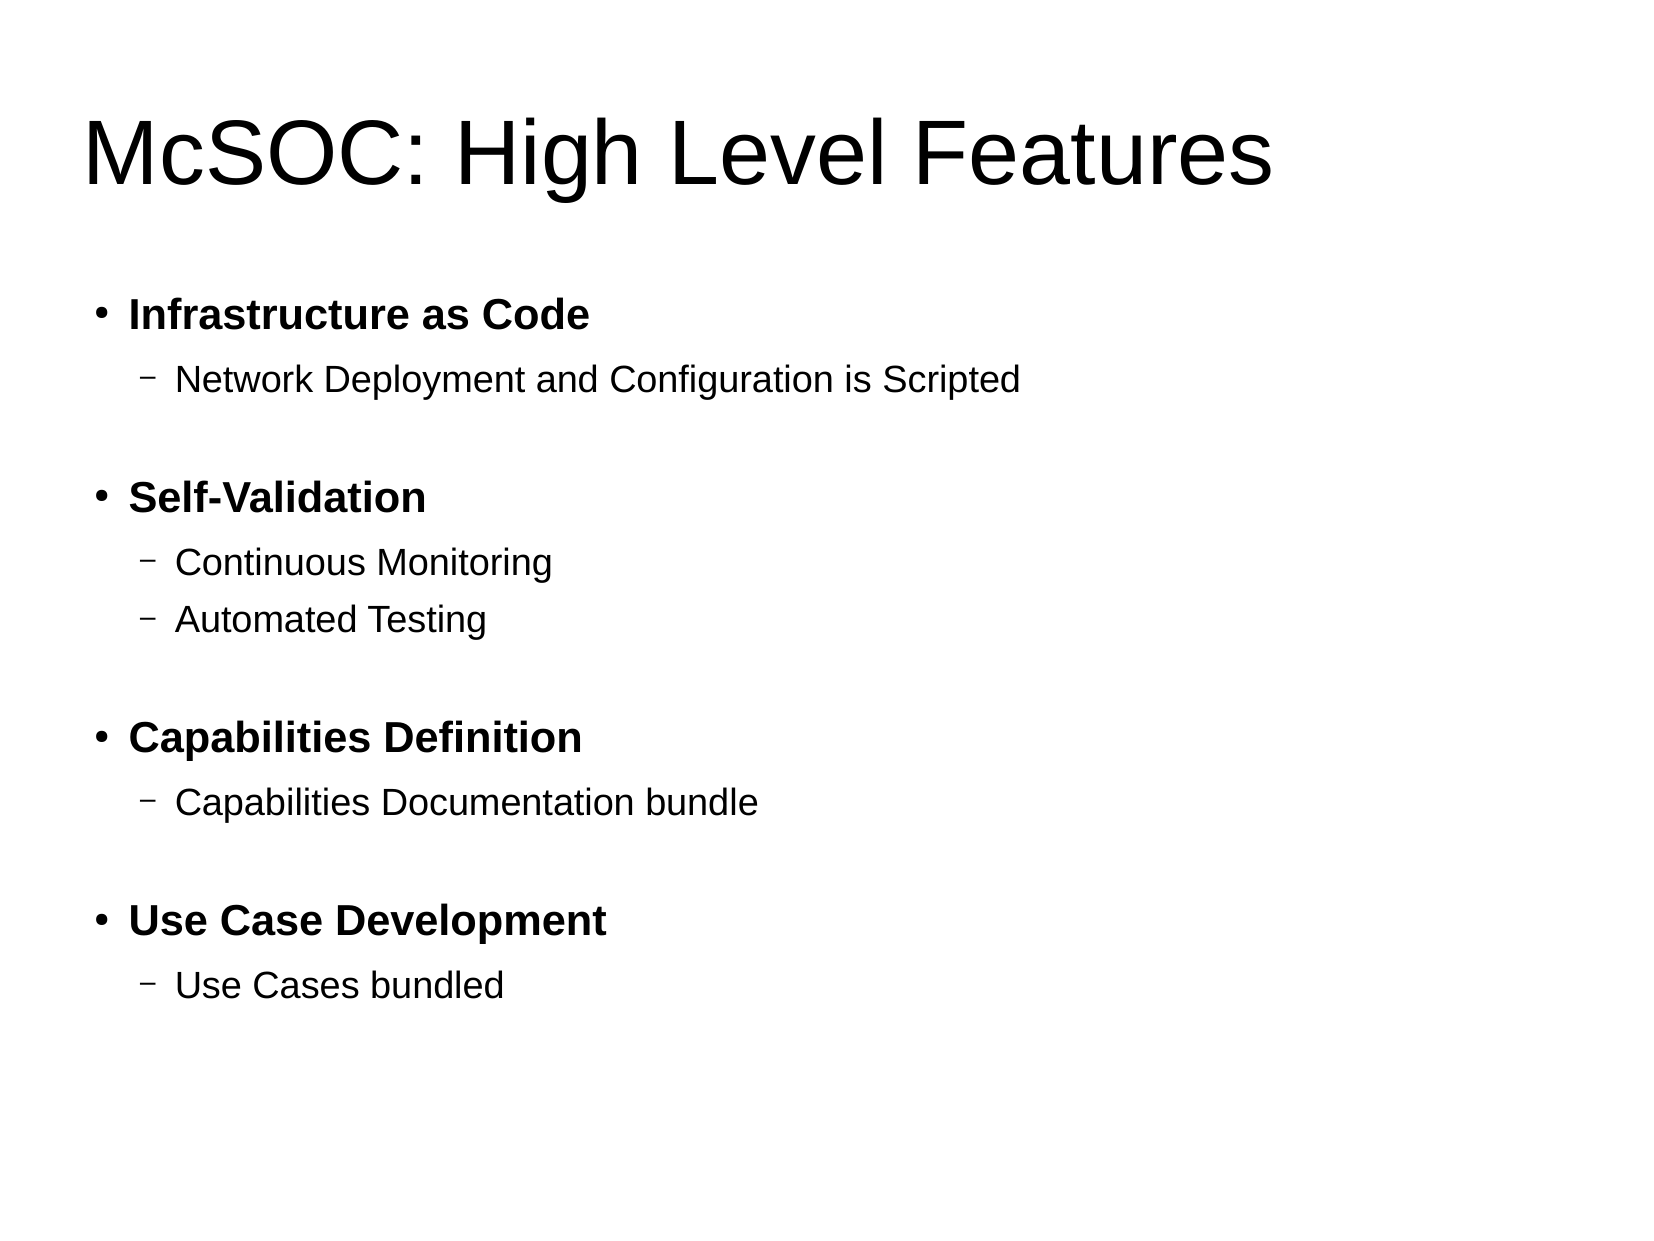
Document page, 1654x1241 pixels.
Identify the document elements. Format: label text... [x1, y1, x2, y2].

list Infrastructure as Code Network Deployment and Configuration is Scripted Self-Validation Continuous Monitoring Automated Testing Capabilities Definition Capabilities Documentation bundle Use Case Development Use Cases bundled [82, 290, 1571, 1010]
title McSOC: High Level Features [82, 49, 1571, 257]
